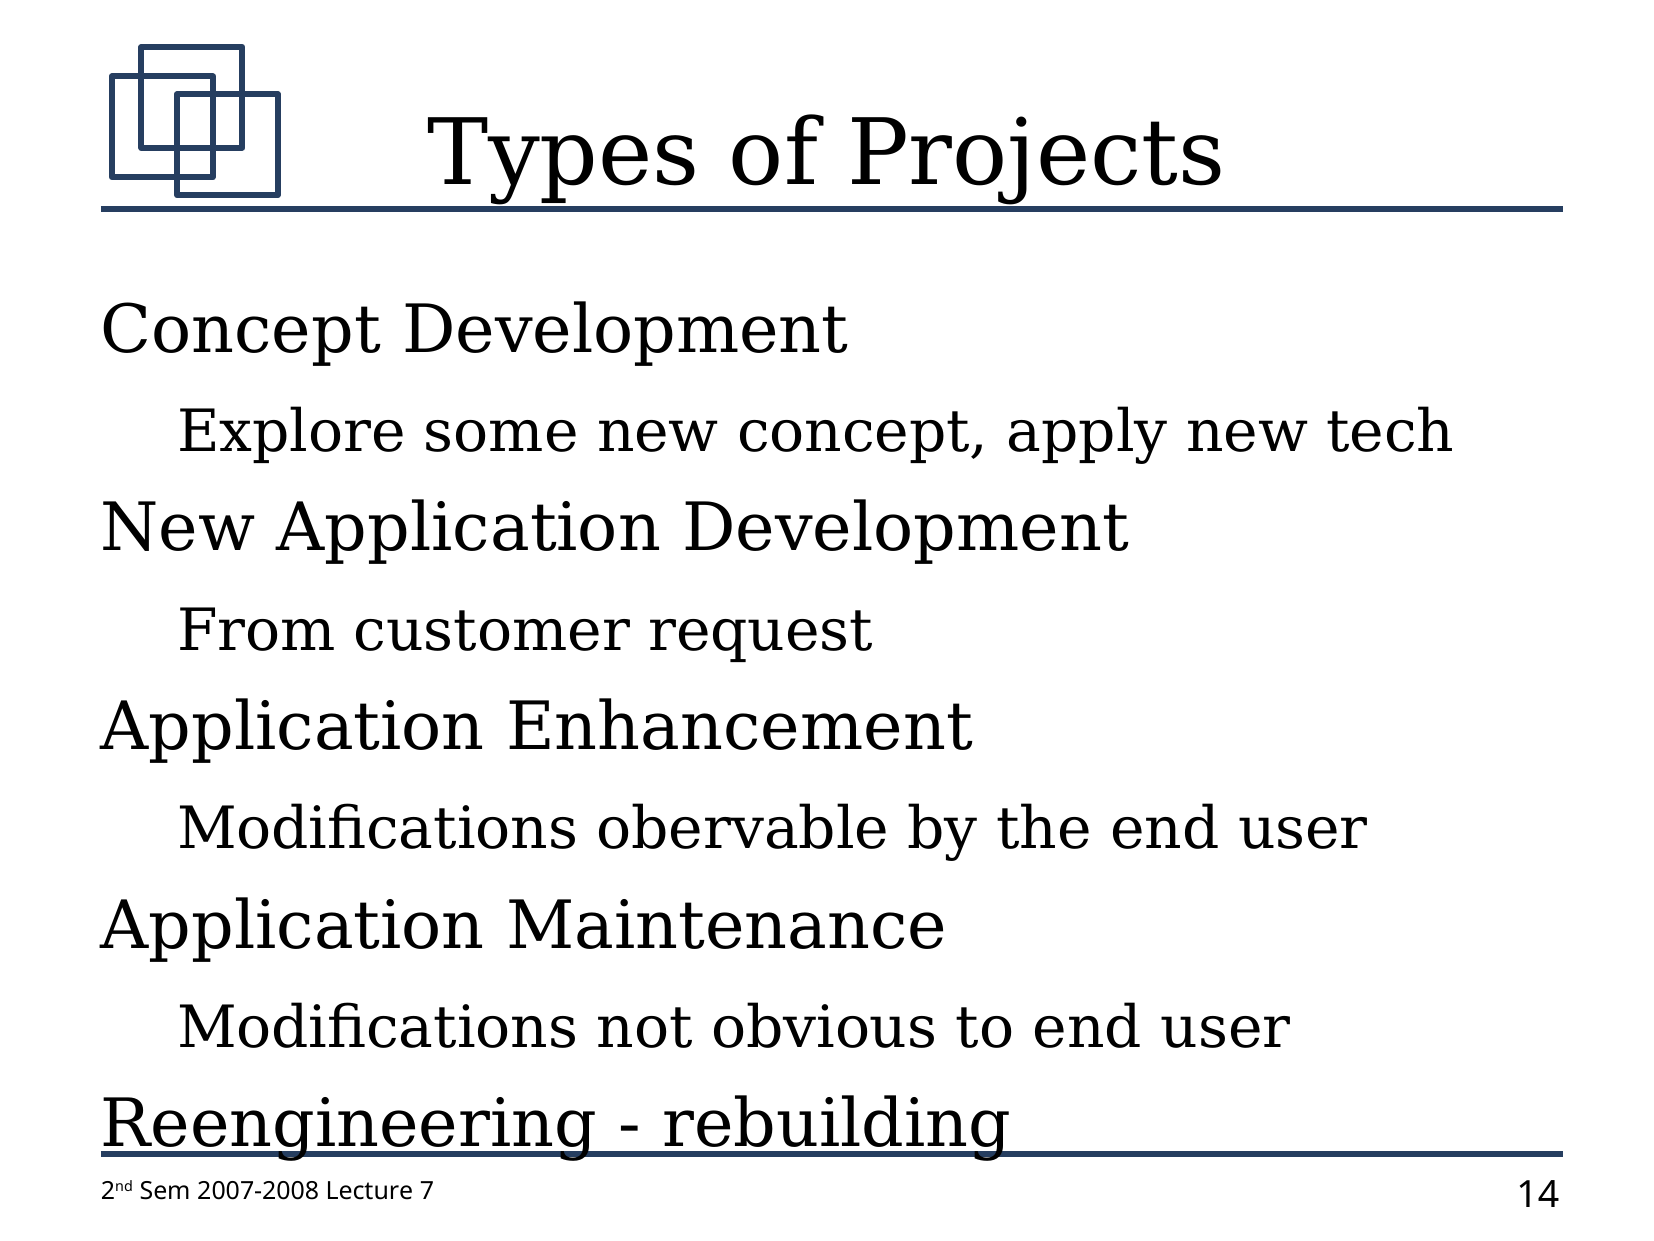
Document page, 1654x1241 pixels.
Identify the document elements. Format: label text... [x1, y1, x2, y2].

list Concept Development Explore some new concept, apply new tech New Application Development From customer request Application Enhancement Modifications obervable by the end user Application Maintenance Modifications not obvious to end user Reengineering - rebuilding [82, 290, 1571, 1163]
title Types of Projects [82, 49, 1571, 257]
